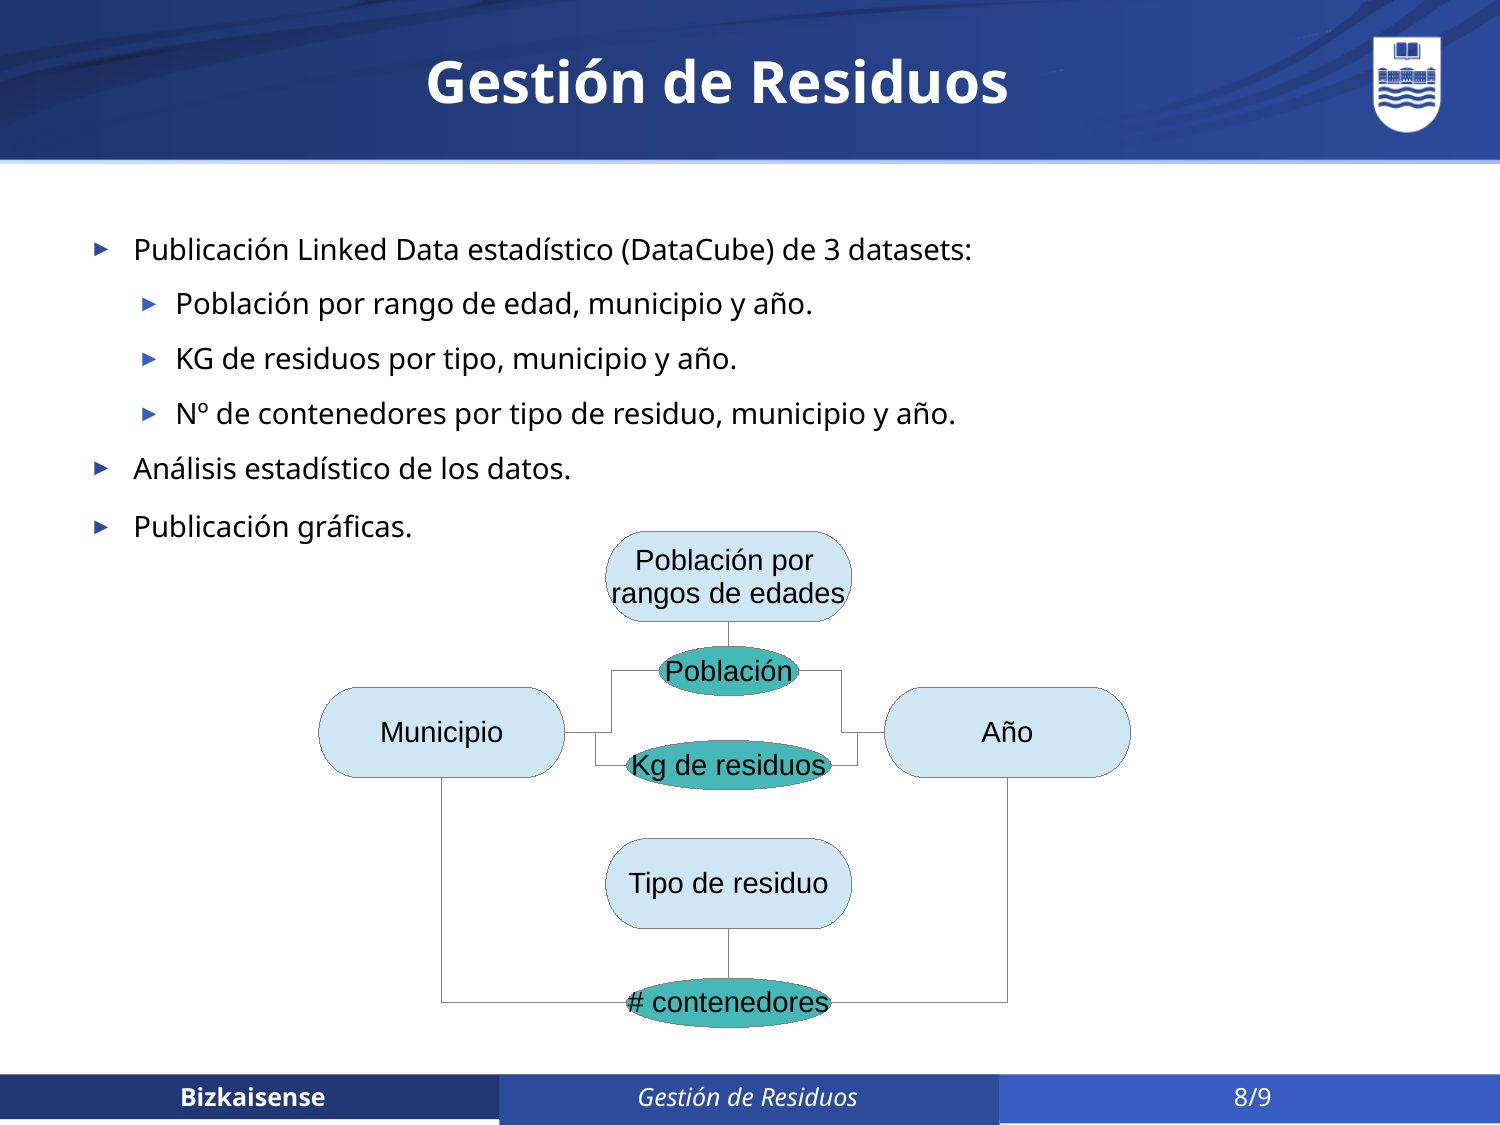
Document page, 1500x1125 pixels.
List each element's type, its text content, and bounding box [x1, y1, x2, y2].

text_box # contenedores [631, 978, 832, 1028]
text_box Población por rangos de edades [605, 556, 852, 622]
title Gestión de Residuos [1, 0, 1363, 161]
list Publicación Linked Data estadístico (DataCube) de 3 datasets: Población por rango de edad, municipio y año. KG de residuos por tipo, municipio y año. Nº de contenedores por tipo de residuo, municipio y año. Análisis estadístico de los datos. Publicación gráficas. [75, 221, 1426, 556]
list Gestión de Residuos [497, 1074, 998, 1125]
text_box Municipio [318, 687, 565, 778]
text_box Población [659, 646, 799, 696]
text_box Tipo de residuo [605, 838, 852, 929]
text_box Kg de residuos [634, 740, 832, 790]
text_box Año [884, 687, 1131, 778]
picture [0, 0, 1500, 164]
